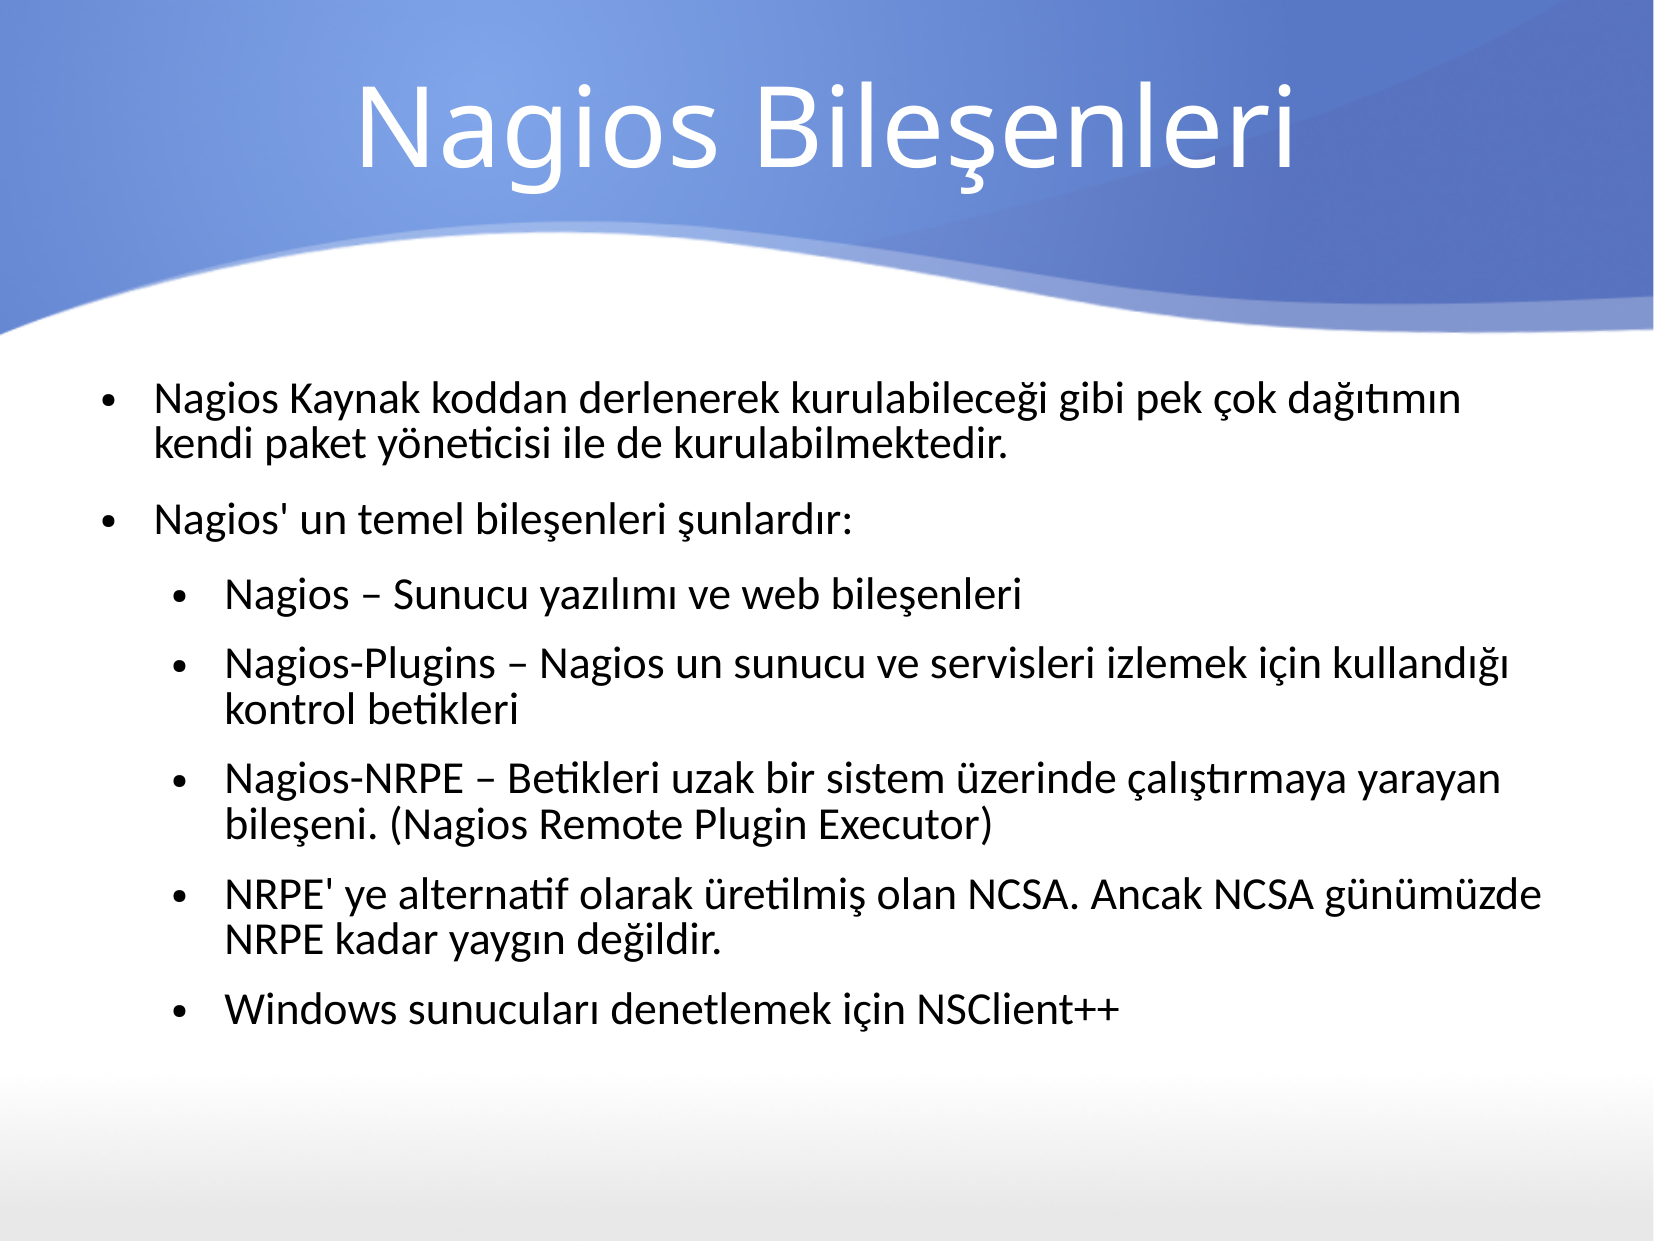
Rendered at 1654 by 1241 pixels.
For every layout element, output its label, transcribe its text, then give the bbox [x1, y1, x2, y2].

title Nagios Bileşenleri [82, 19, 1571, 228]
picture [0, 0, 1654, 1241]
list Nagios Kaynak koddan derlenerek kurulabileceği gibi pek çok dağıtımın kendi paket yöneticisi ile de kurulabilmektedir. Nagios' un temel bileşenleri şunlardır: Nagios – Sunucu yazılımı ve web bileşenleri Nagios-Plugins – Nagios un sunucu ve servisleri izlemek için kullandığı kontrol betikleri Nagios-NRPE – Betikleri uzak bir sistem üzerinde çalıştırmaya yarayan bileşeni. (Nagios Remote Plugin Executor) NRPE' ye alternatif olarak üretilmiş olan NCSA. Ancak NCSA günümüzde NRPE kadar yaygın değildir. Windows sunucuları denetlemek için NSClient++ [82, 378, 1571, 1182]
